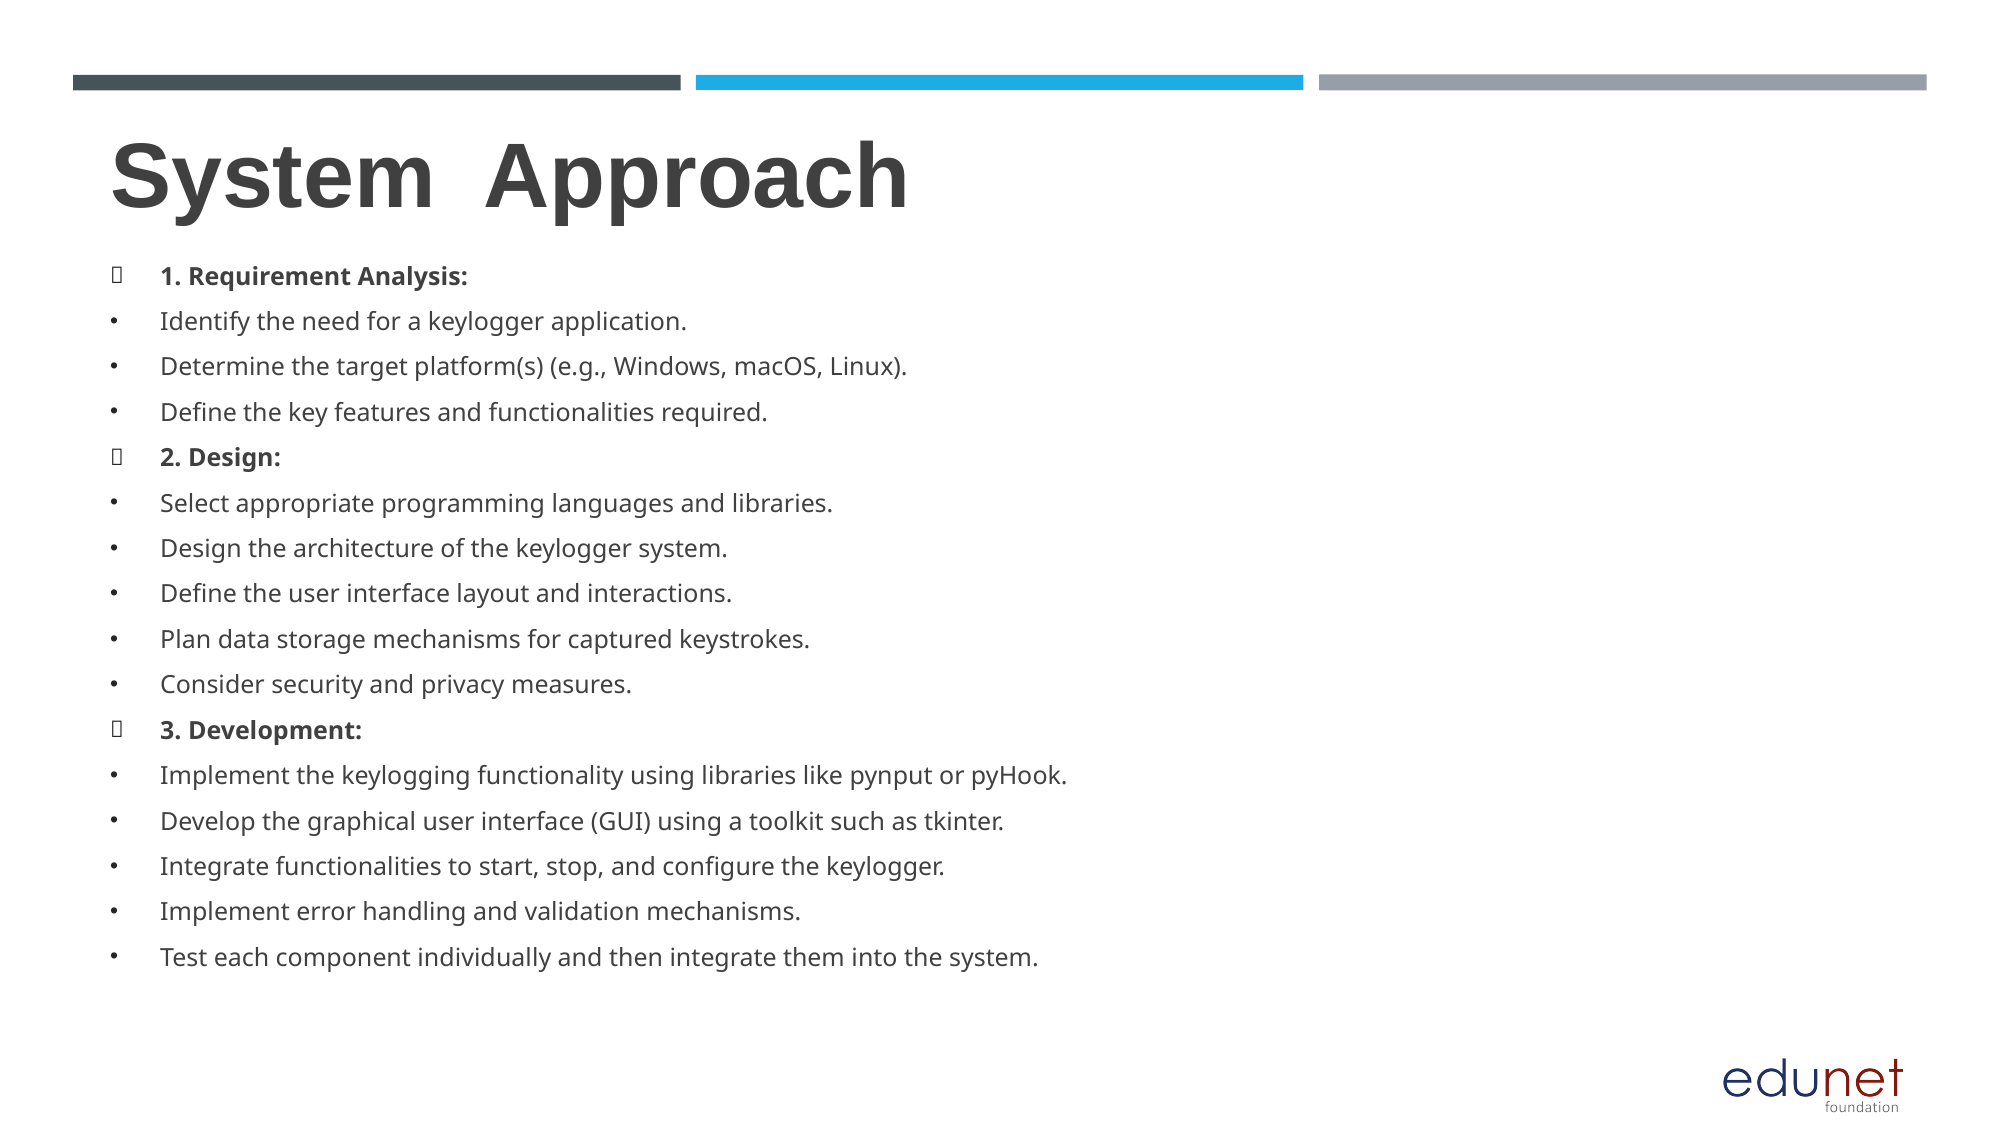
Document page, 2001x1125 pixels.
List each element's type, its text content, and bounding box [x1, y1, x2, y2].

title System Approach [95, 108, 1905, 196]
list 1. Requirement Analysis: Identify the need for a keylogger application. Determine the target platform(s) (e.g., Windows, macOS, Linux). Define the key features and functionalities required. 2. Design: Select appropriate programming languages and libraries. Design the architecture of the keylogger system. Define the user interface layout and interactions. Plan data storage mechanisms for captured keystrokes. Consider security and privacy measures. 3. Development: Implement the keylogging functionality using libraries like pynput or pyHook. Develop the graphical user interface (GUI) using a toolkit such as tkinter. Integrate functionalities to start, stop, and configure the keylogger. Implement error handling and validation mechanisms. Test each component individually and then integrate them into the system. [95, 249, 1905, 1017]
picture [1719, 1056, 1905, 1116]
